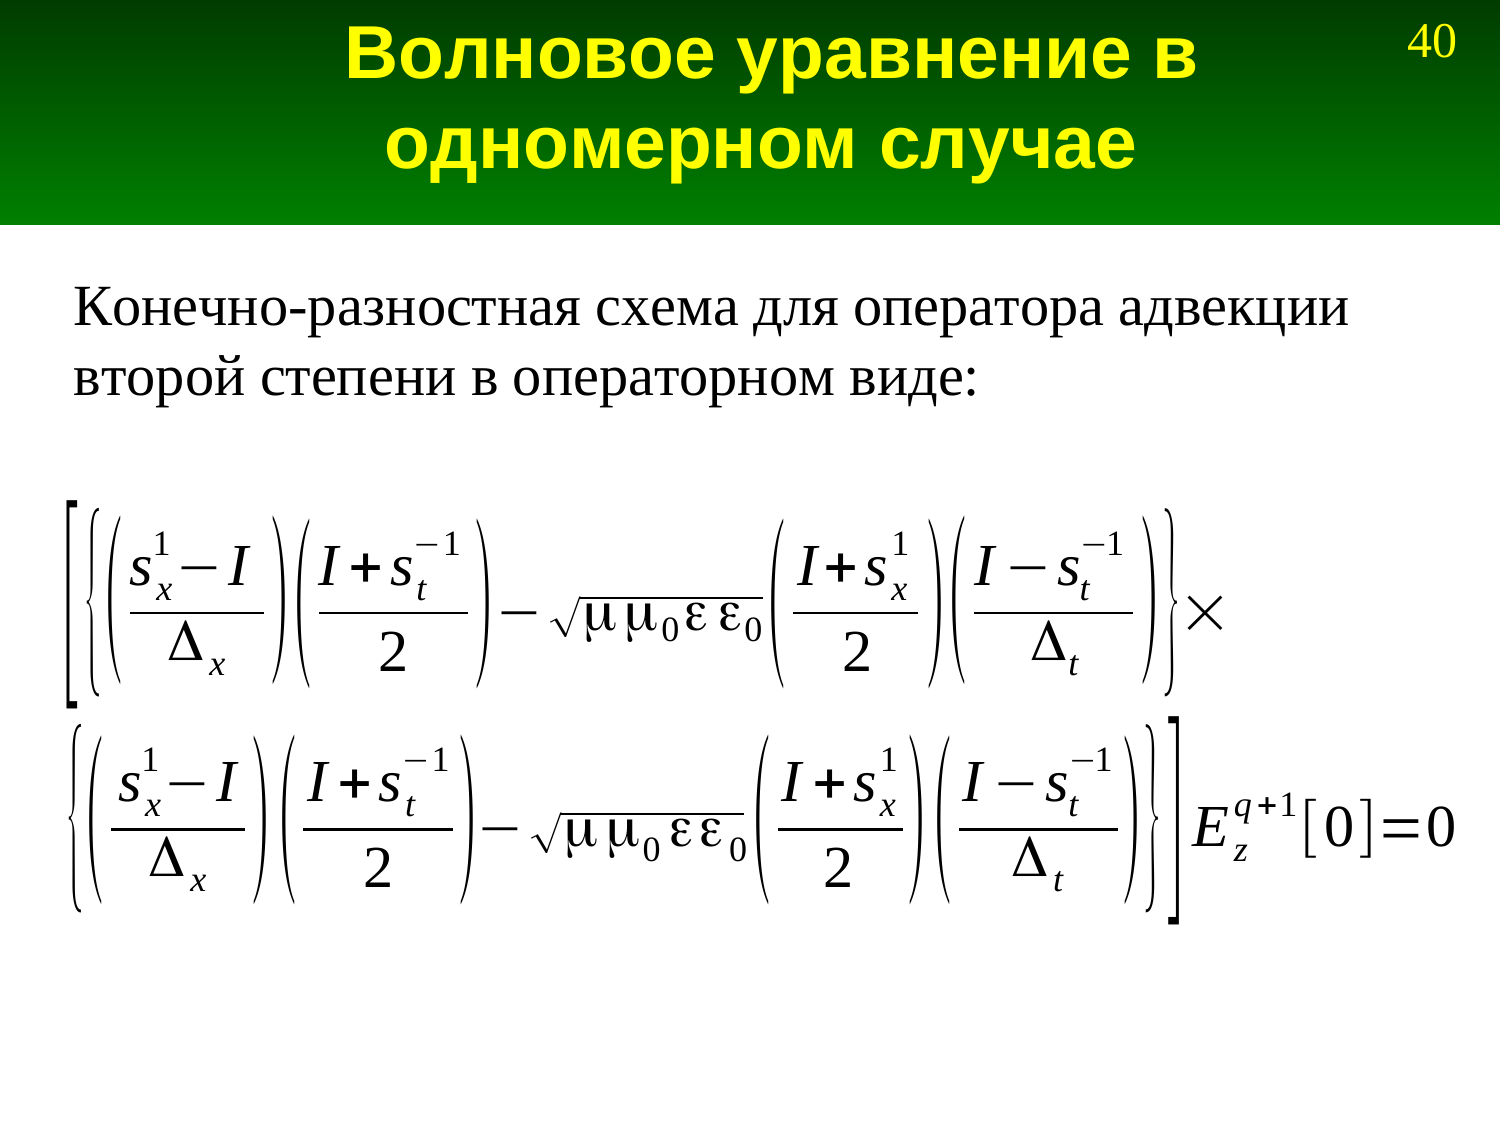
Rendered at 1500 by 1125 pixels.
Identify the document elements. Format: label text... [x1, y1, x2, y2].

chart [47, 496, 1473, 927]
text_box Конечно-разностная схема для оператора адвекции второй степени в операторном виде: [59, 259, 1441, 485]
title Волновое уравнение в одномерном случае [123, 0, 1399, 192]
